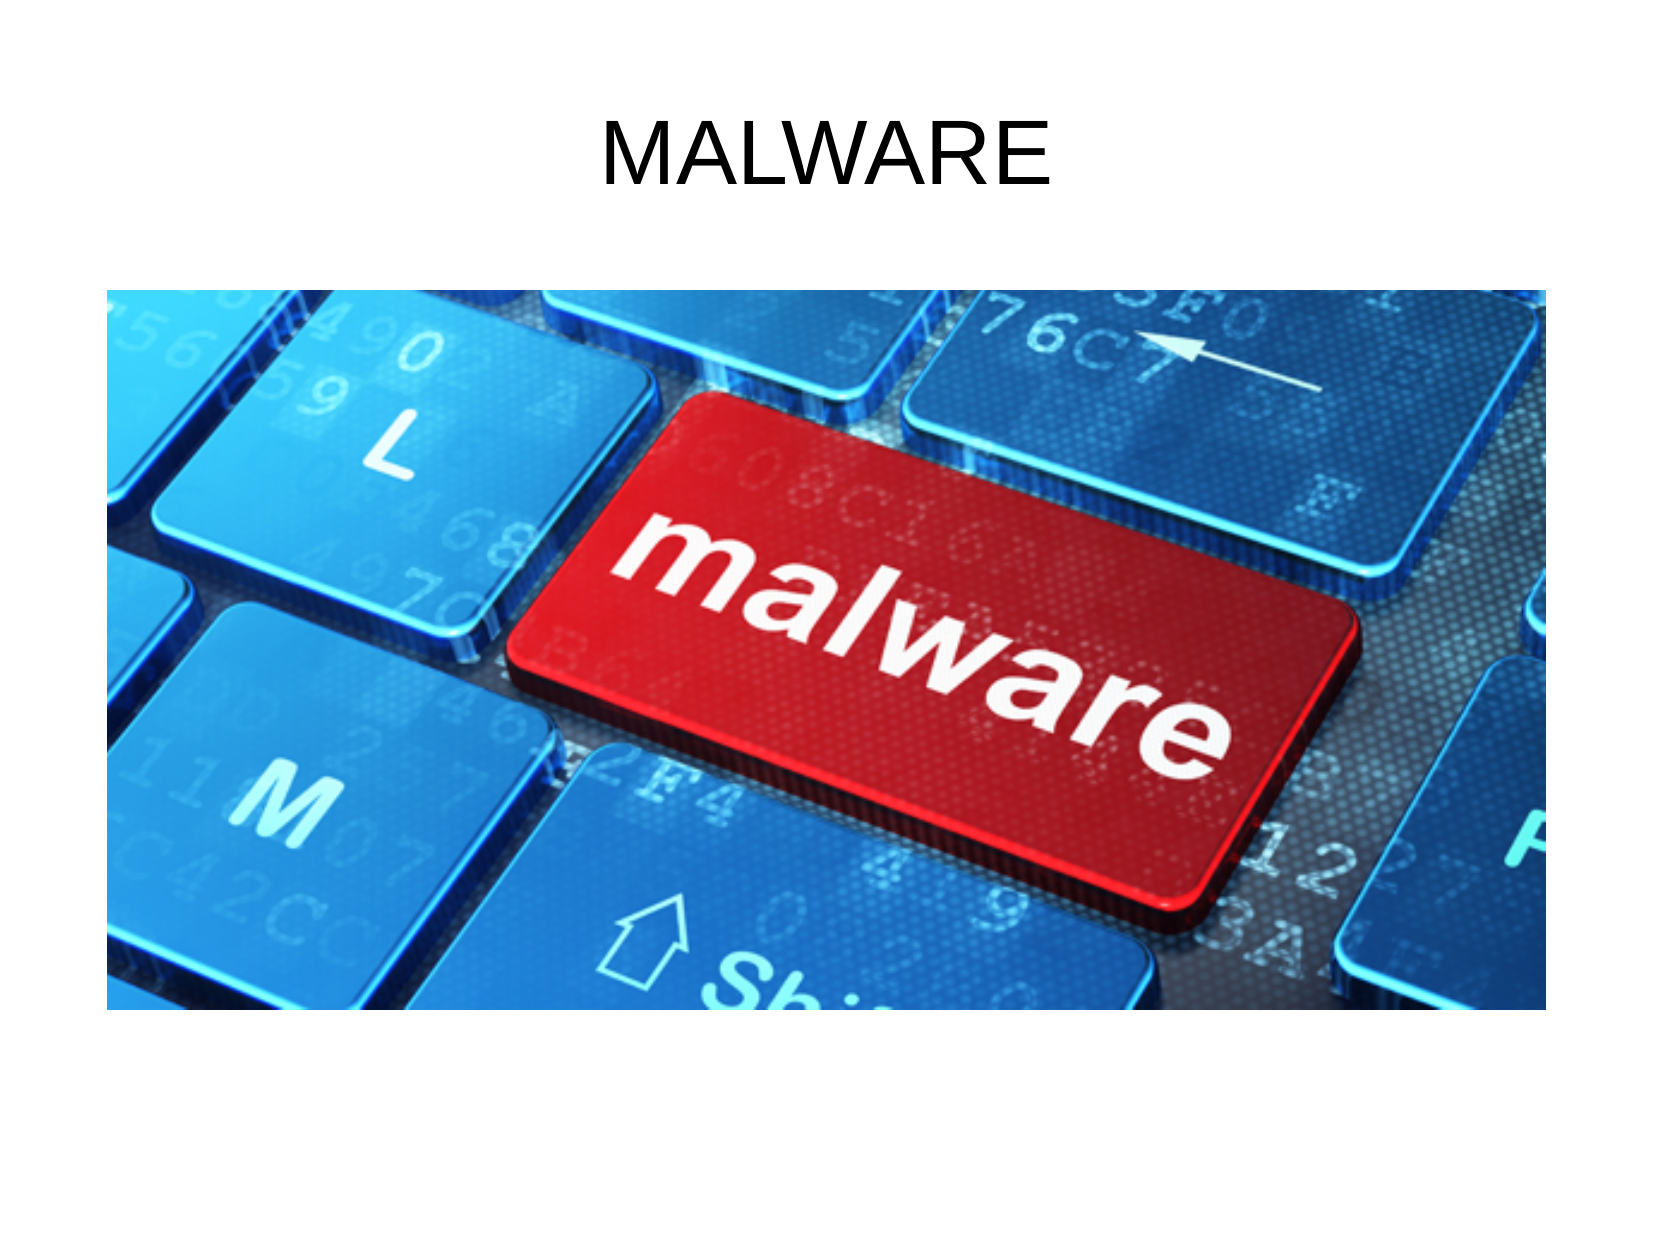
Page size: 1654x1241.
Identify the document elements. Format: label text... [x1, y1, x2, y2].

title MALWARE [82, 49, 1571, 257]
picture [107, 290, 1546, 1010]
